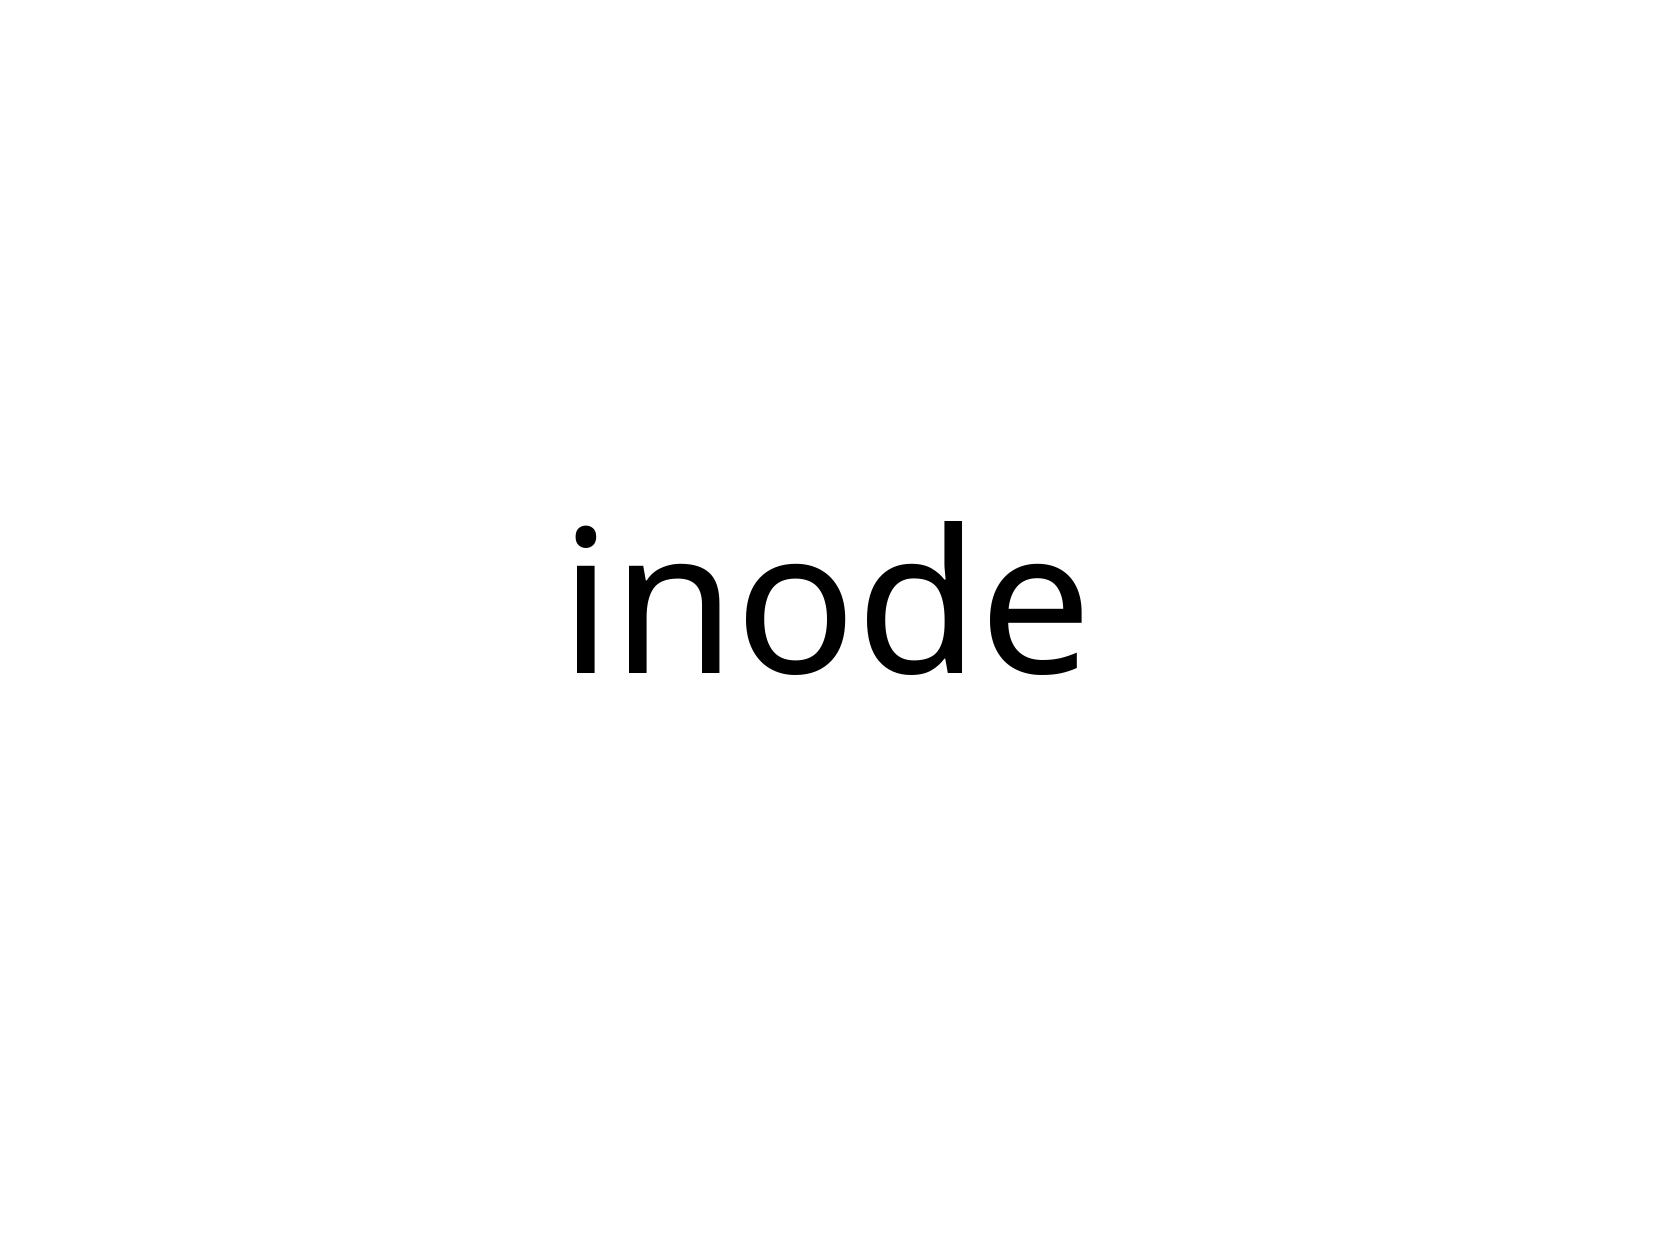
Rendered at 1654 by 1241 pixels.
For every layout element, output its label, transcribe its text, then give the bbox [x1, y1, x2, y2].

title inode [82, 488, 1571, 704]
